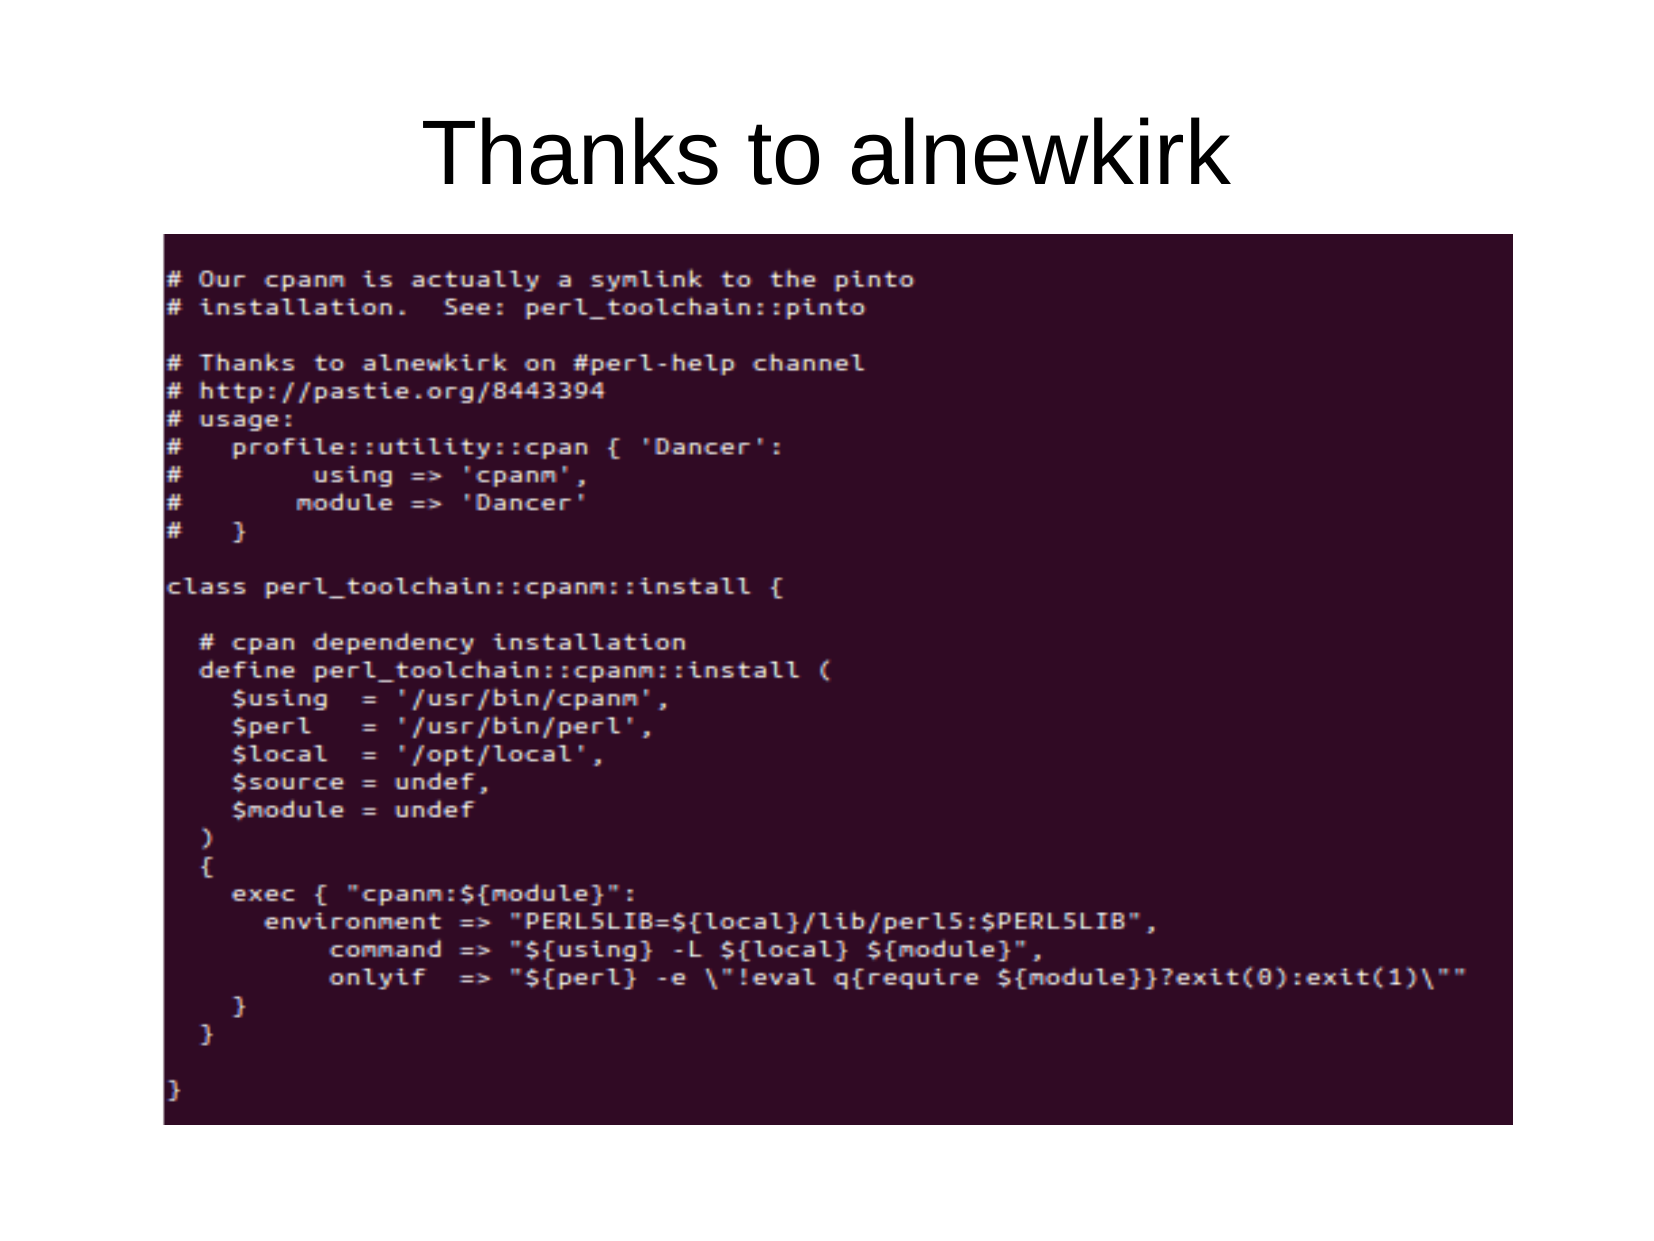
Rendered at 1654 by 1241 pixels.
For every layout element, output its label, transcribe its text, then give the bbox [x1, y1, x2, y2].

picture [162, 234, 1513, 1125]
title Thanks to alnewkirk [82, 49, 1571, 257]
